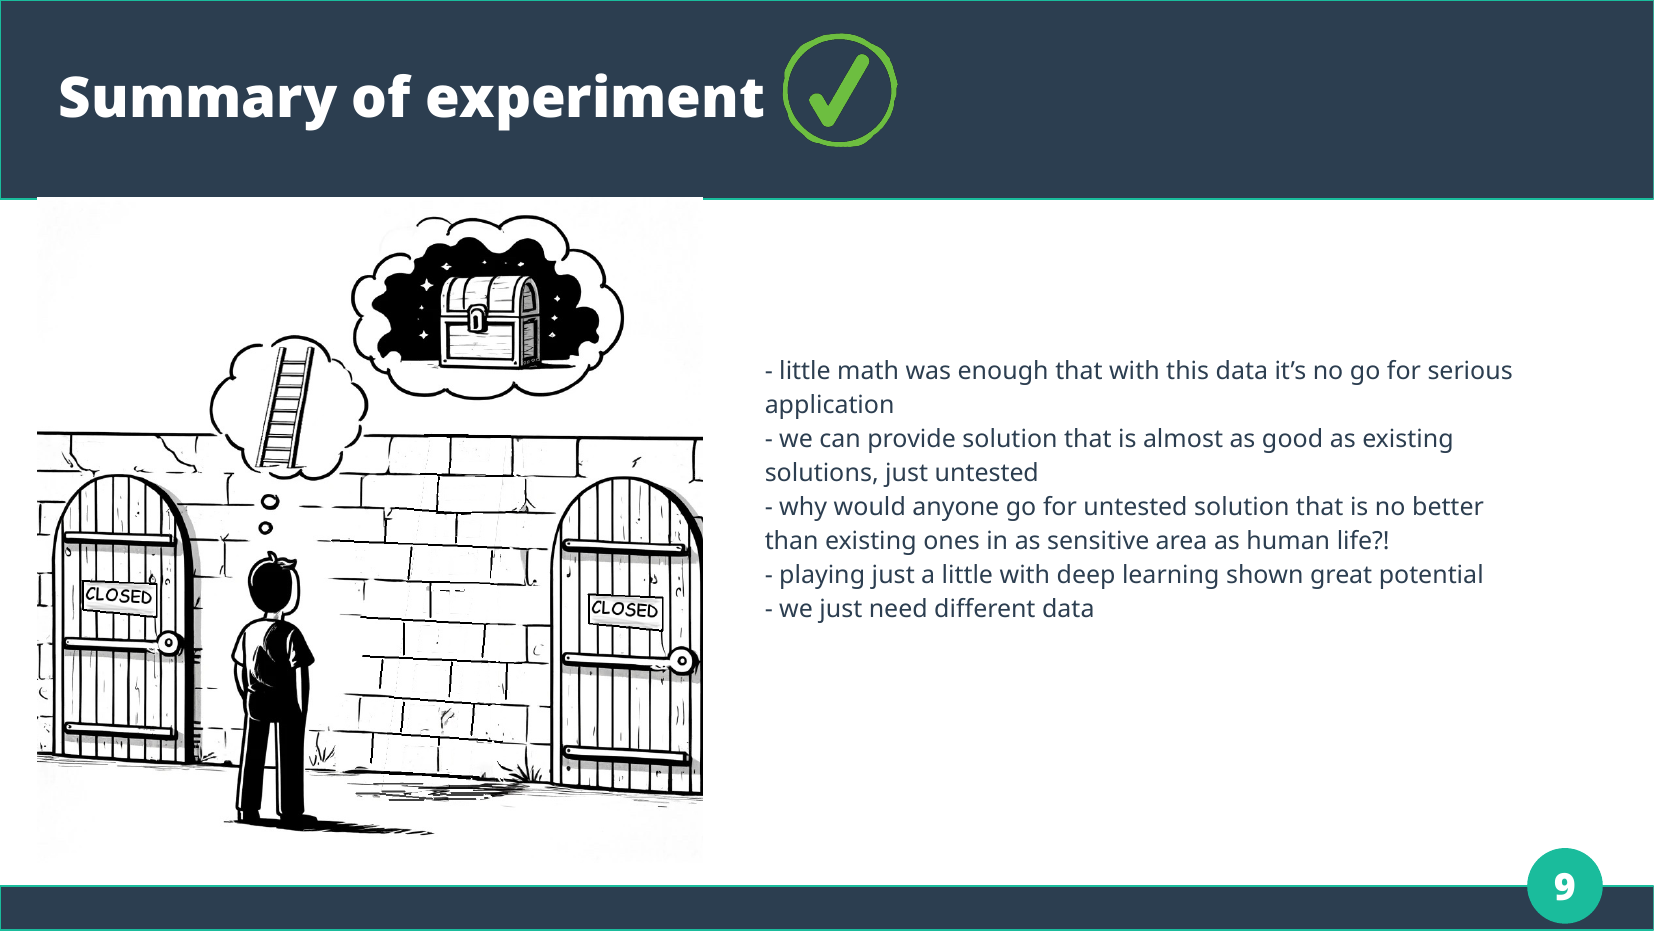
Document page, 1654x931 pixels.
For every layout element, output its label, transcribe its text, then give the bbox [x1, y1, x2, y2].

picture [779, 31, 901, 151]
picture [37, 197, 703, 863]
text_box - little math was enough that with this data it’s no go for serious application - we can provide solution that is almost as good as existing solutions, just untested - why would anyone go for untested solution that is no better than existing ones in as sensitive area as human life?! - playing just a little with deep learning shown great potential - we just need different data [750, 227, 1538, 751]
title Summary of experiment [59, 37, 1595, 156]
